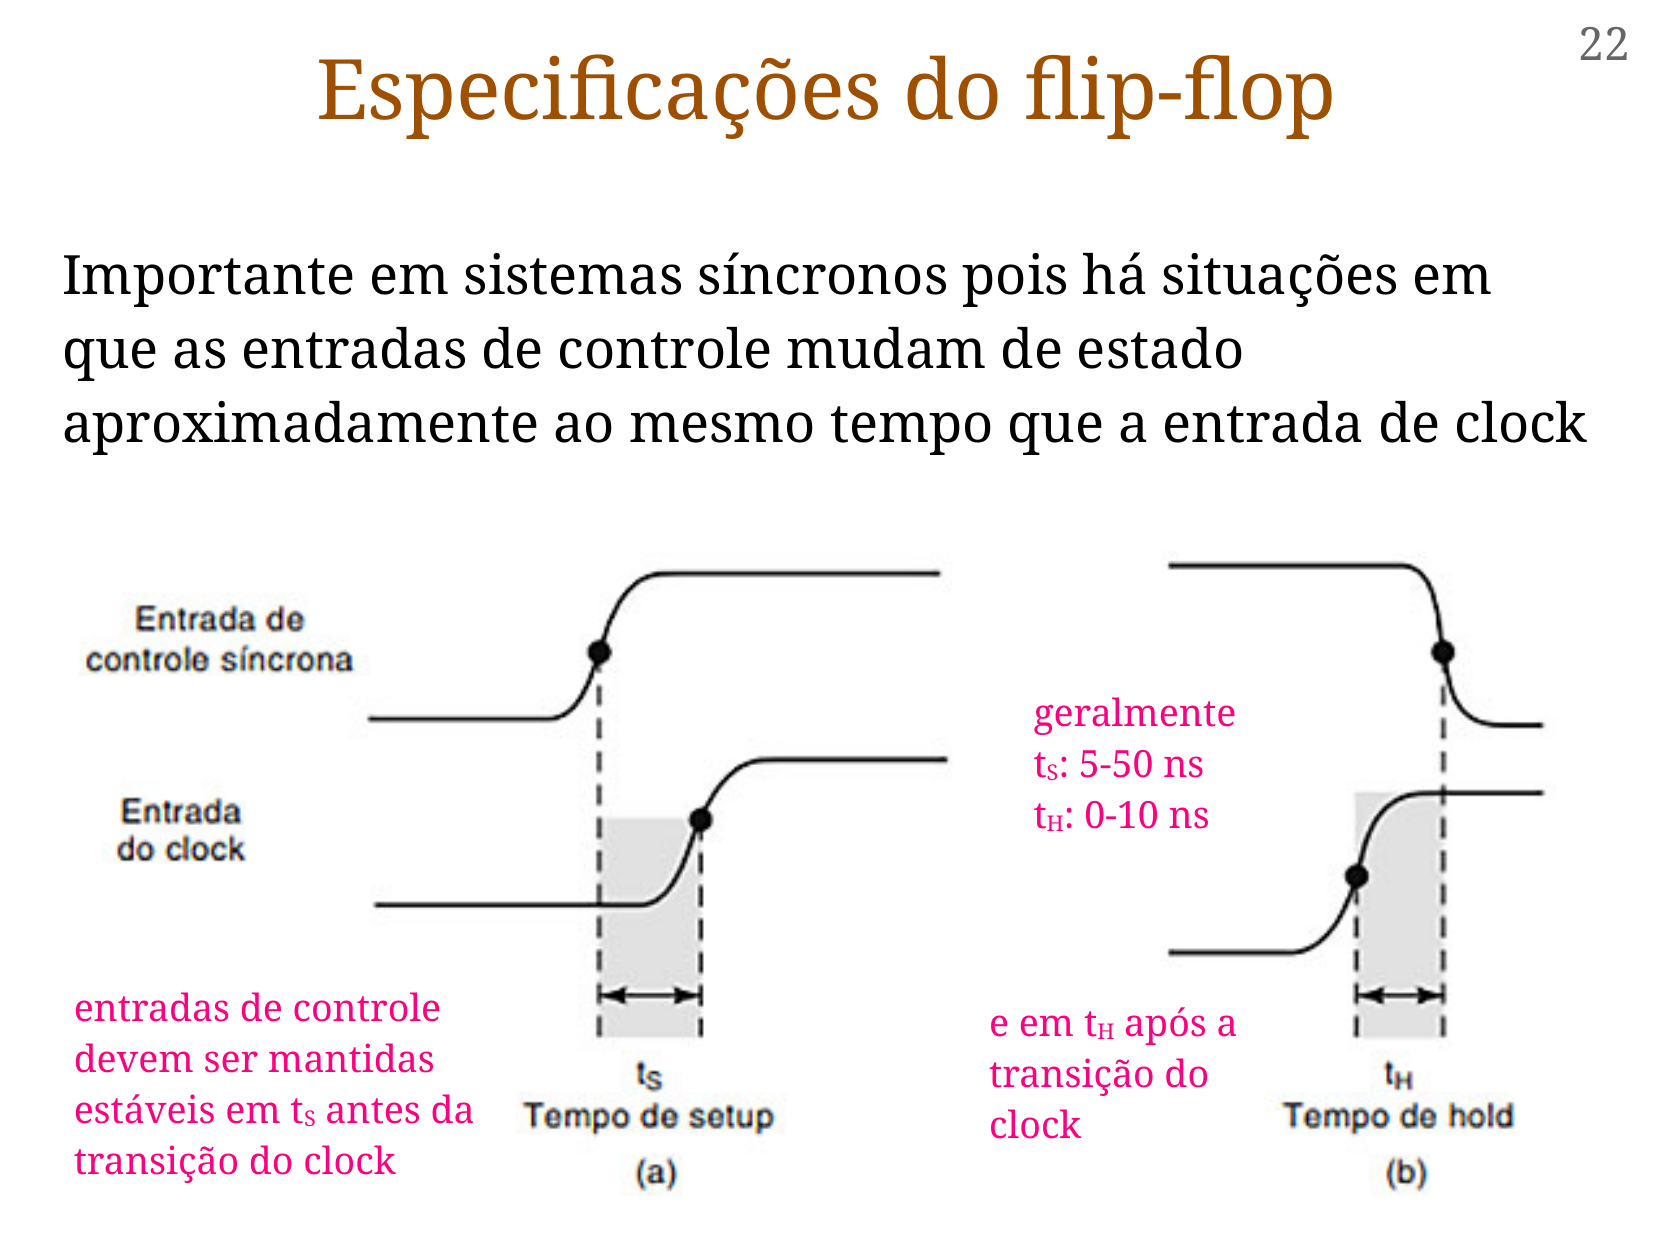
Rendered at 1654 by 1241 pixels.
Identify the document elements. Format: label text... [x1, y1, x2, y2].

list Importante em sistemas síncronos pois há situações em que as entradas de controle mudam de estado aproximadamente ao mesmo tempo que a entrada de clock [59, 236, 1595, 1211]
picture [59, 531, 1580, 1215]
text_box entradas de controle devem ser mantidas estáveis em tS antes da transição do clock [59, 974, 502, 1194]
title Especificações do flip-flop [59, 29, 1595, 148]
text_box e em tH após a transição do clock [974, 989, 1255, 1158]
text_box geralmente tS: 5-50 ns tH: 0-10 ns [1018, 679, 1300, 848]
